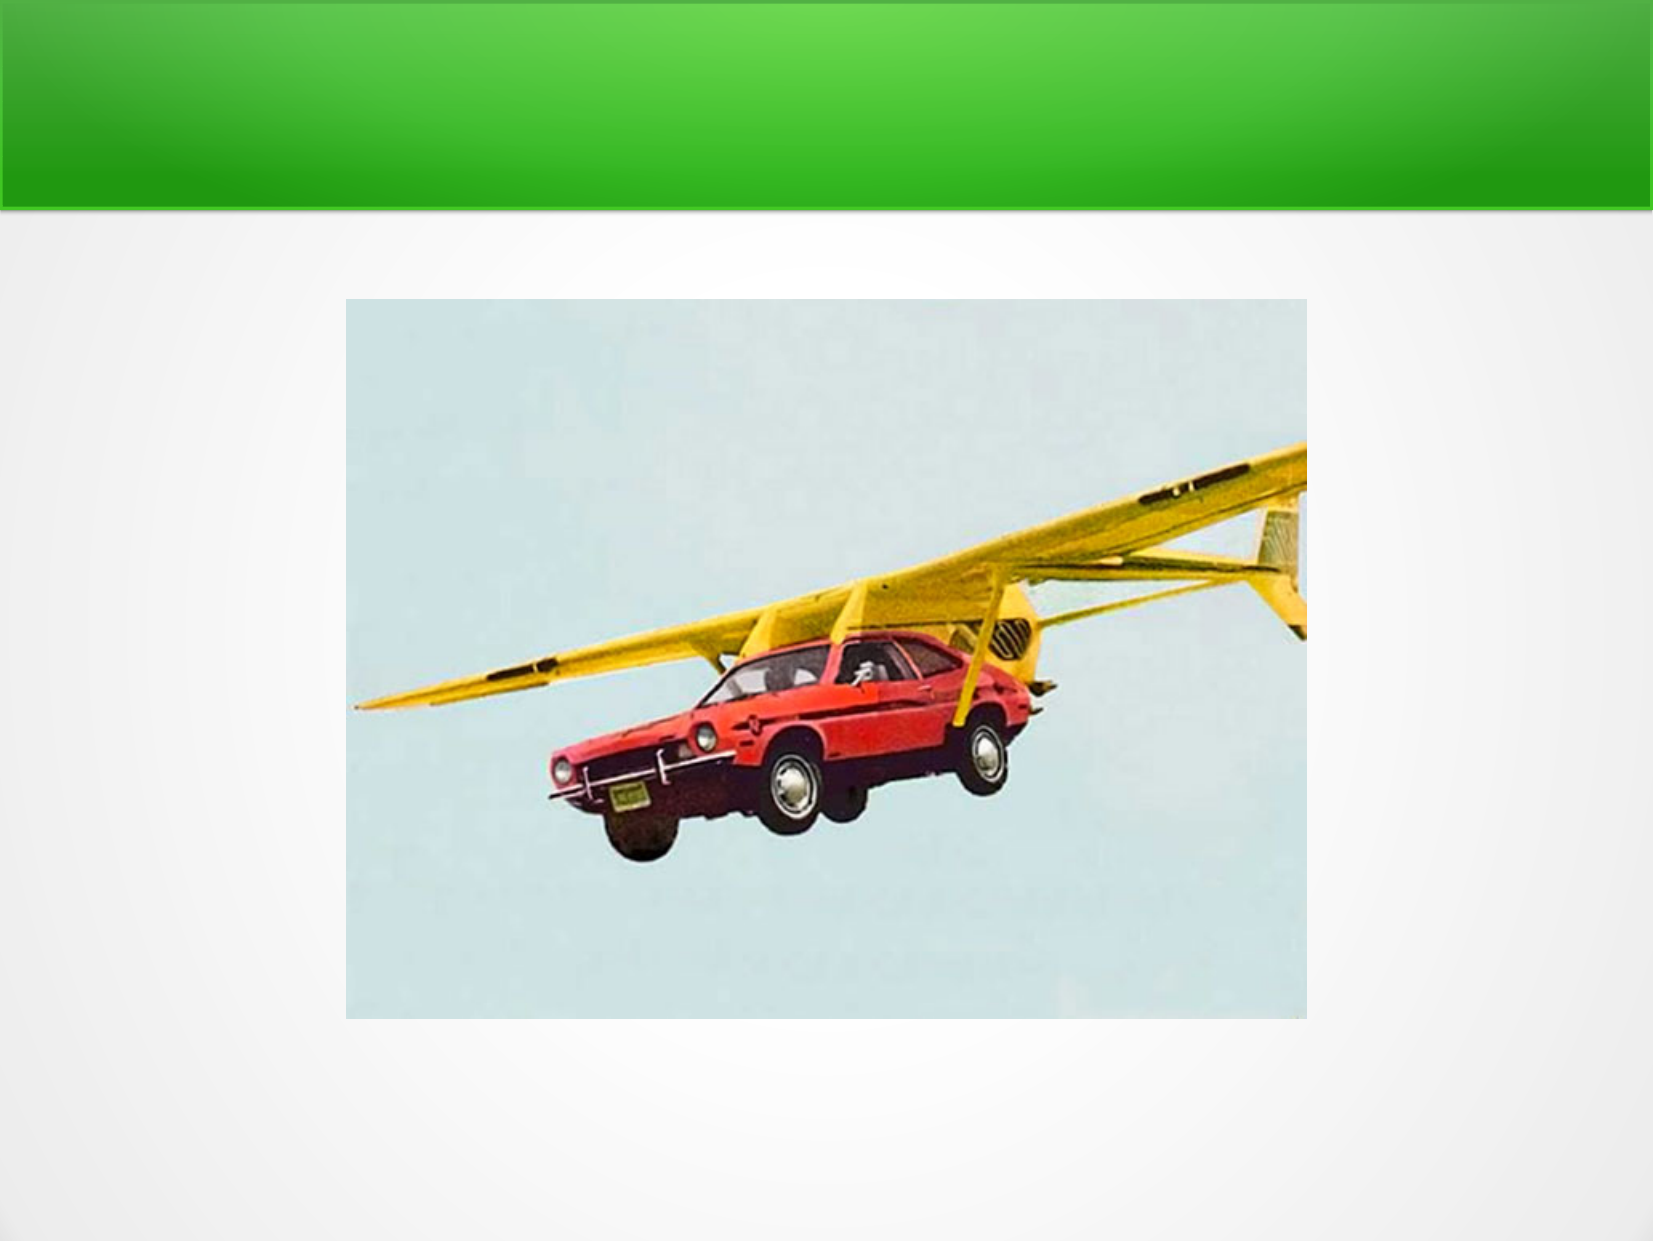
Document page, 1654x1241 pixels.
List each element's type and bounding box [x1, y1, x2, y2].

picture [346, 299, 1307, 1019]
